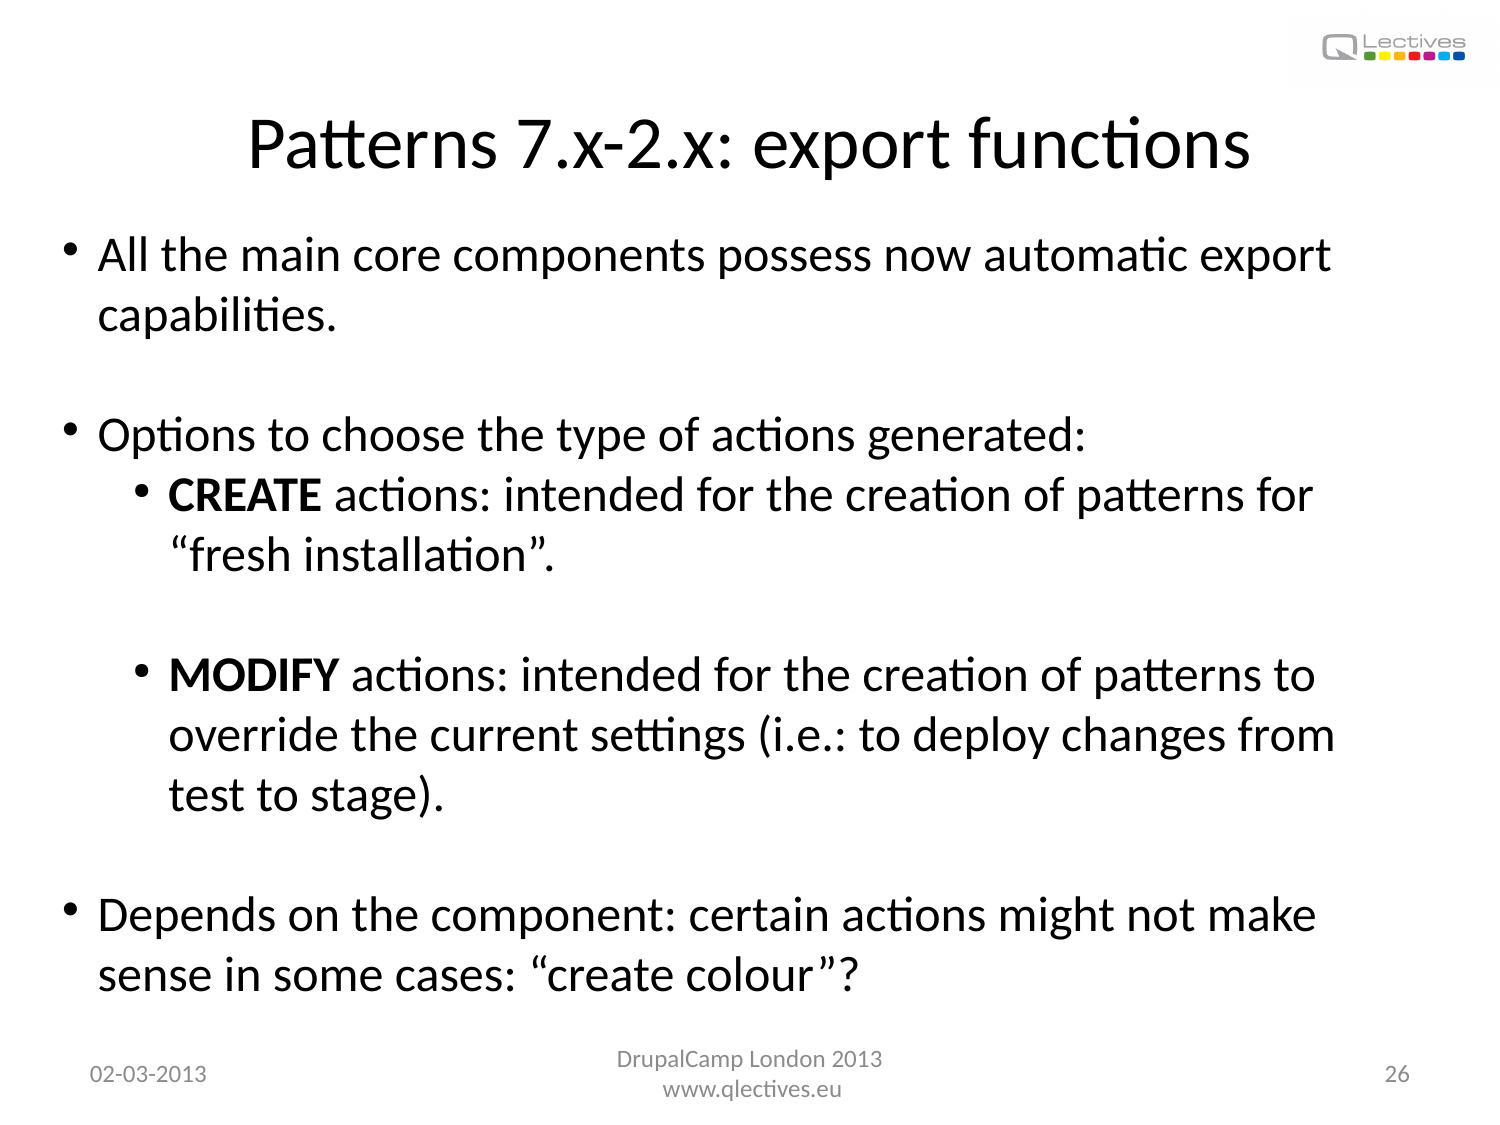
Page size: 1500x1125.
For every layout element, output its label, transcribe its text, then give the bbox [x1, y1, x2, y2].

text_box All the main core components possess now automatic export capabilities. Options to choose the type of actions generated: CREATE actions: intended for the creation of patterns for “fresh installation”. MODIFY actions: intended for the creation of patterns to override the current settings (i.e.: to deploy changes from test to stage). Depends on the component: certain actions might not make sense in some cases: “create colour”? [47, 214, 1410, 957]
text_box DrupalCamp London 2013 www.qlectives.eu [512, 1042, 988, 1103]
text_box Patterns 7.x-2.x: export functions [75, 45, 1425, 233]
text_box <number> [1074, 1042, 1425, 1103]
text_box 02-03-2013 [74, 1042, 425, 1103]
picture [1288, 9, 1500, 90]
